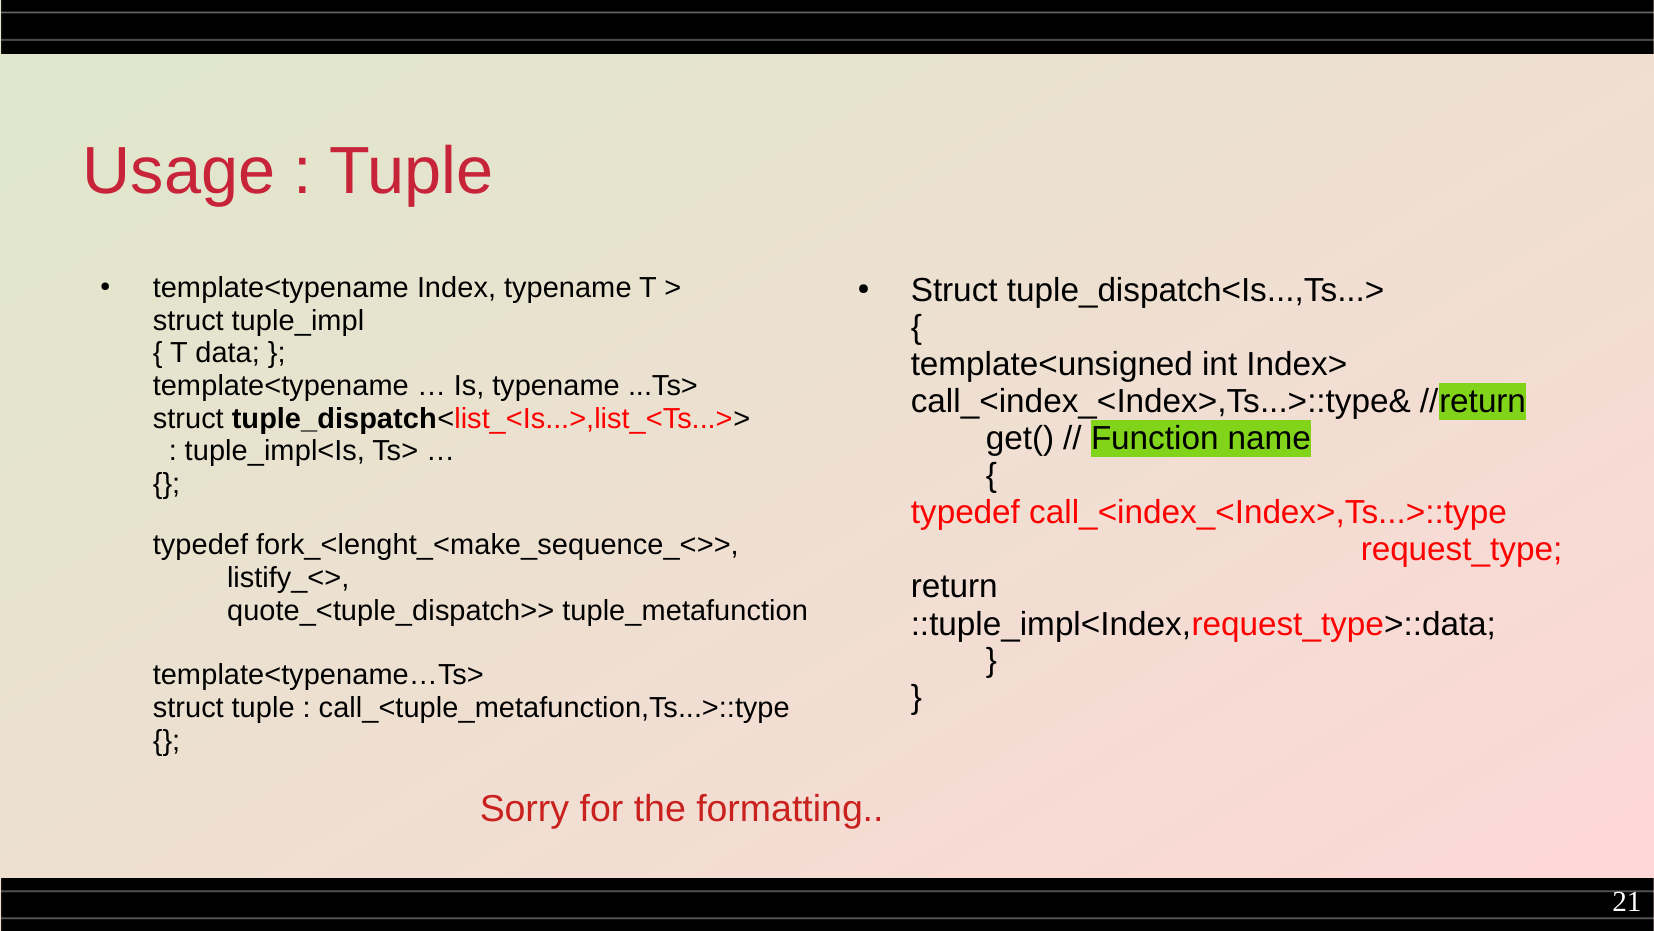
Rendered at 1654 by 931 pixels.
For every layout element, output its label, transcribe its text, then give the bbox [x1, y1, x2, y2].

title Usage : Tuple [82, 92, 1571, 249]
text_box Sorry for the formatting.. [465, 780, 1126, 837]
list template<typename Index, typename T > struct tuple_impl { T data; }; template<typename … Is, typename ...Ts> struct tuple_dispatch<list_<Is...>,list_<Ts...>> : tuple_impl<Is, Ts> … {}; typedef fork_<lenght_<make_sequence_<>>, listify_<>, quote_<tuple_dispatch>> tuple_metafunction template<typename…Ts> struct tuple : call_<tuple_metafunction,Ts...>::type {}; [82, 271, 840, 758]
picture [1, 0, 1654, 54]
list Struct tuple_dispatch<Is...,Ts...> { template<unsigned int Index> call_<index_<Index>,Ts...>::type& //return get() // Function name { typedef call_<index_<Index>,Ts...>::type request_type; return ::tuple_impl<Index,request_type>::data; } } [840, 271, 1572, 758]
picture [1, 878, 1654, 931]
